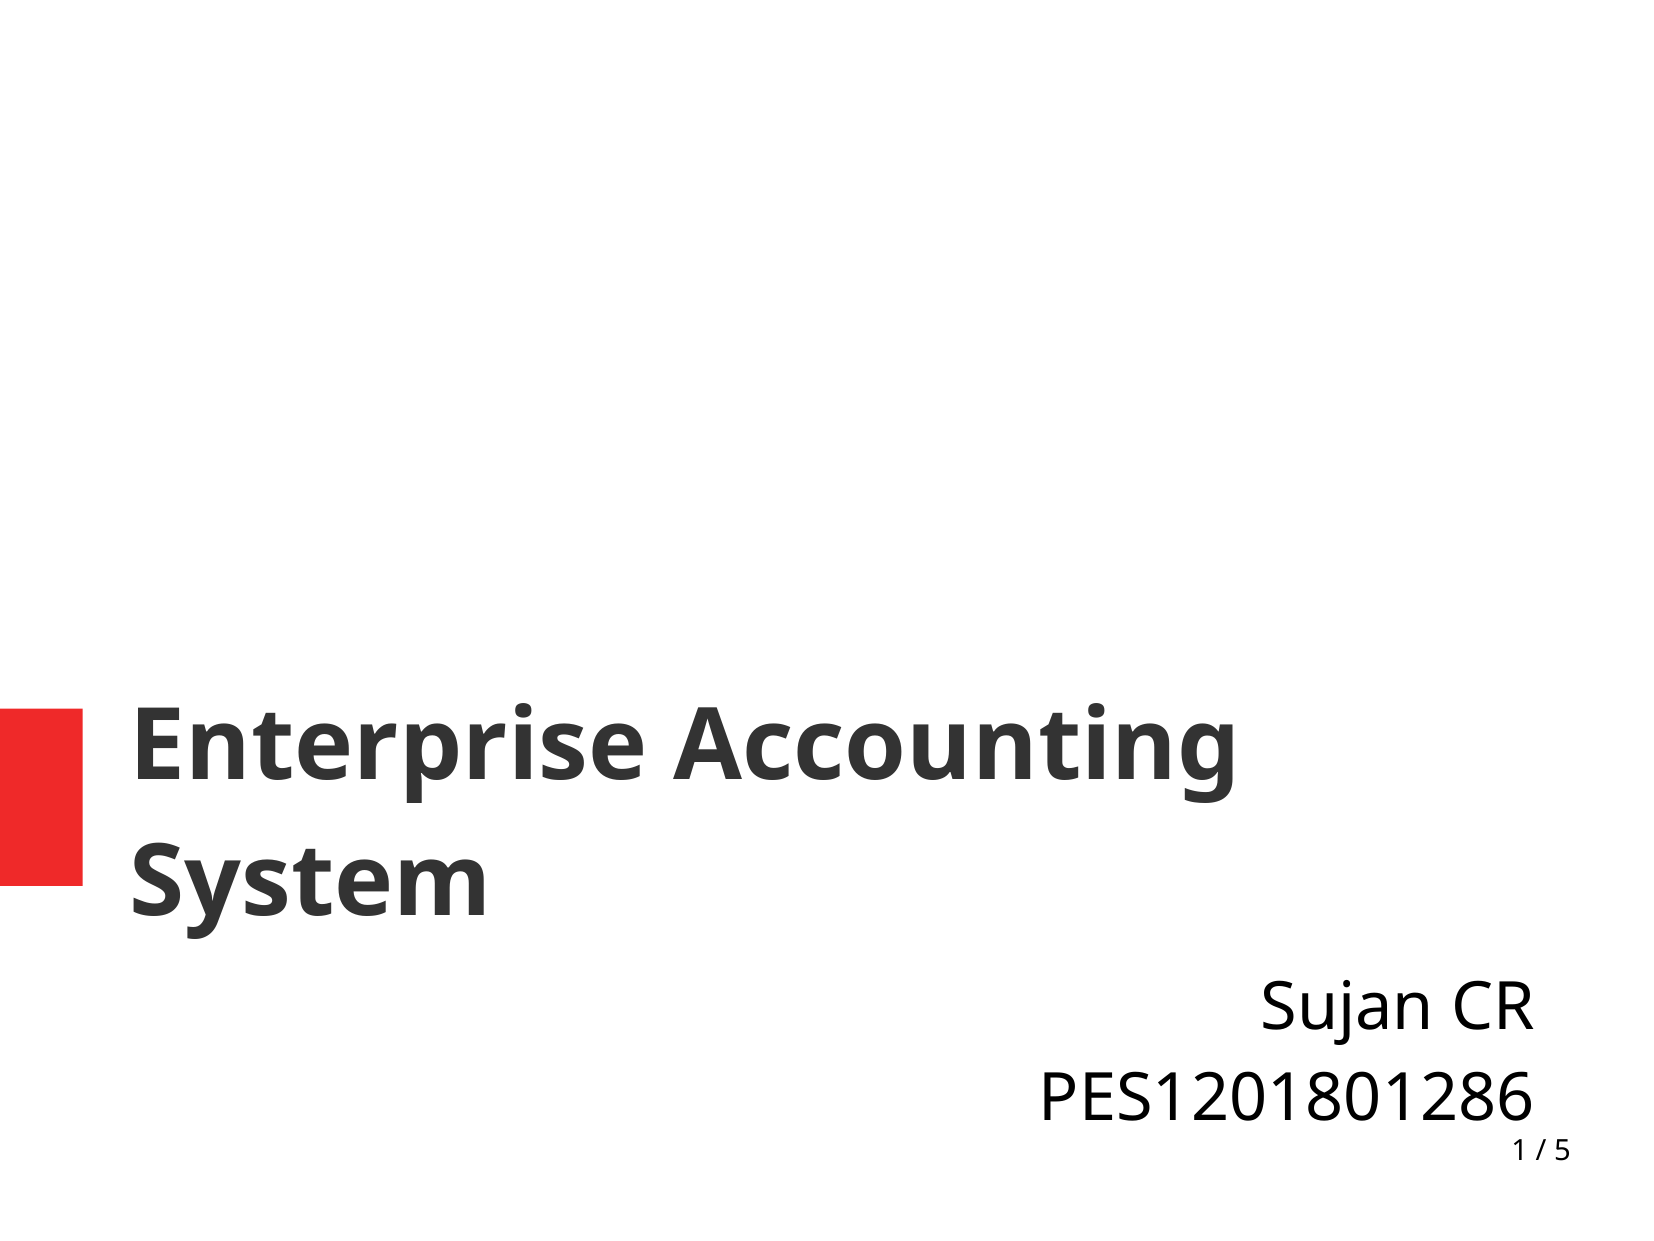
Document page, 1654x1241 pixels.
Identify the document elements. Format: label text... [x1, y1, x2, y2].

subtitle Sujan CR PES1201801286 [129, 968, 1536, 1130]
title Enterprise Accounting System [129, 672, 1536, 945]
